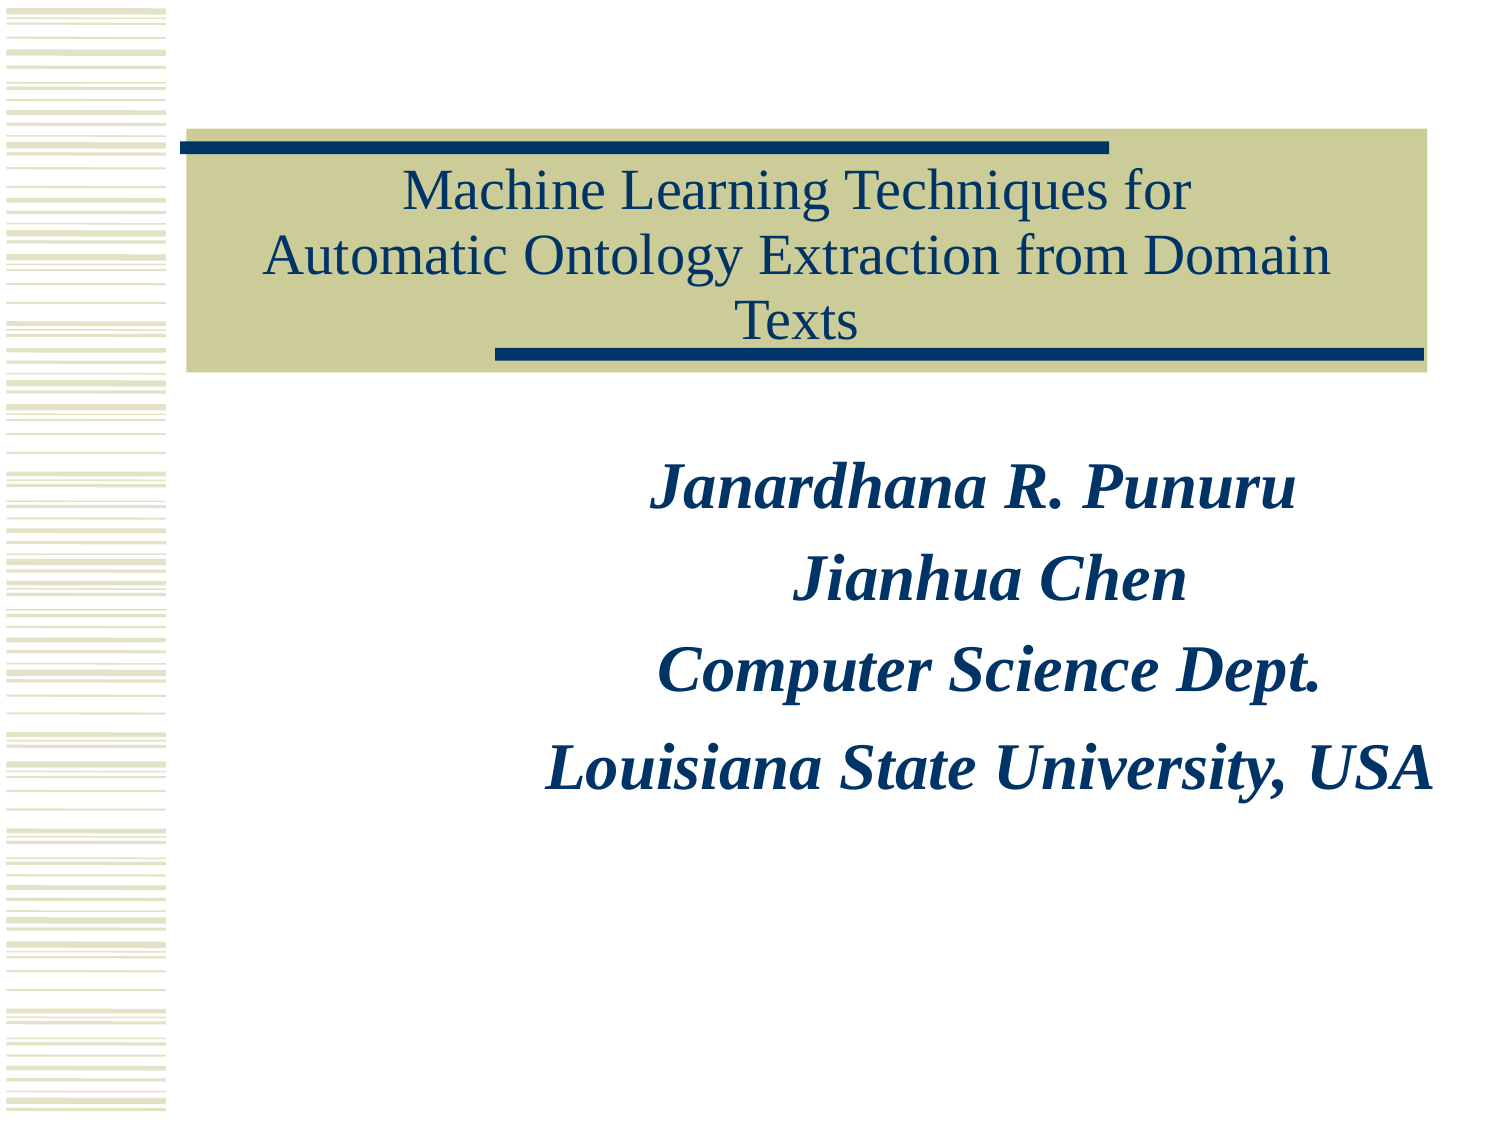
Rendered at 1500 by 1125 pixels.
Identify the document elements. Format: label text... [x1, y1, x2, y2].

title Machine Learning Techniques for Automatic Ontology Extraction from Domain Texts [191, 149, 1403, 361]
text_box Janardhana R. Punuru Jianhua Chen Computer Science Dept. Louisiana State University, USA [407, 441, 1500, 934]
